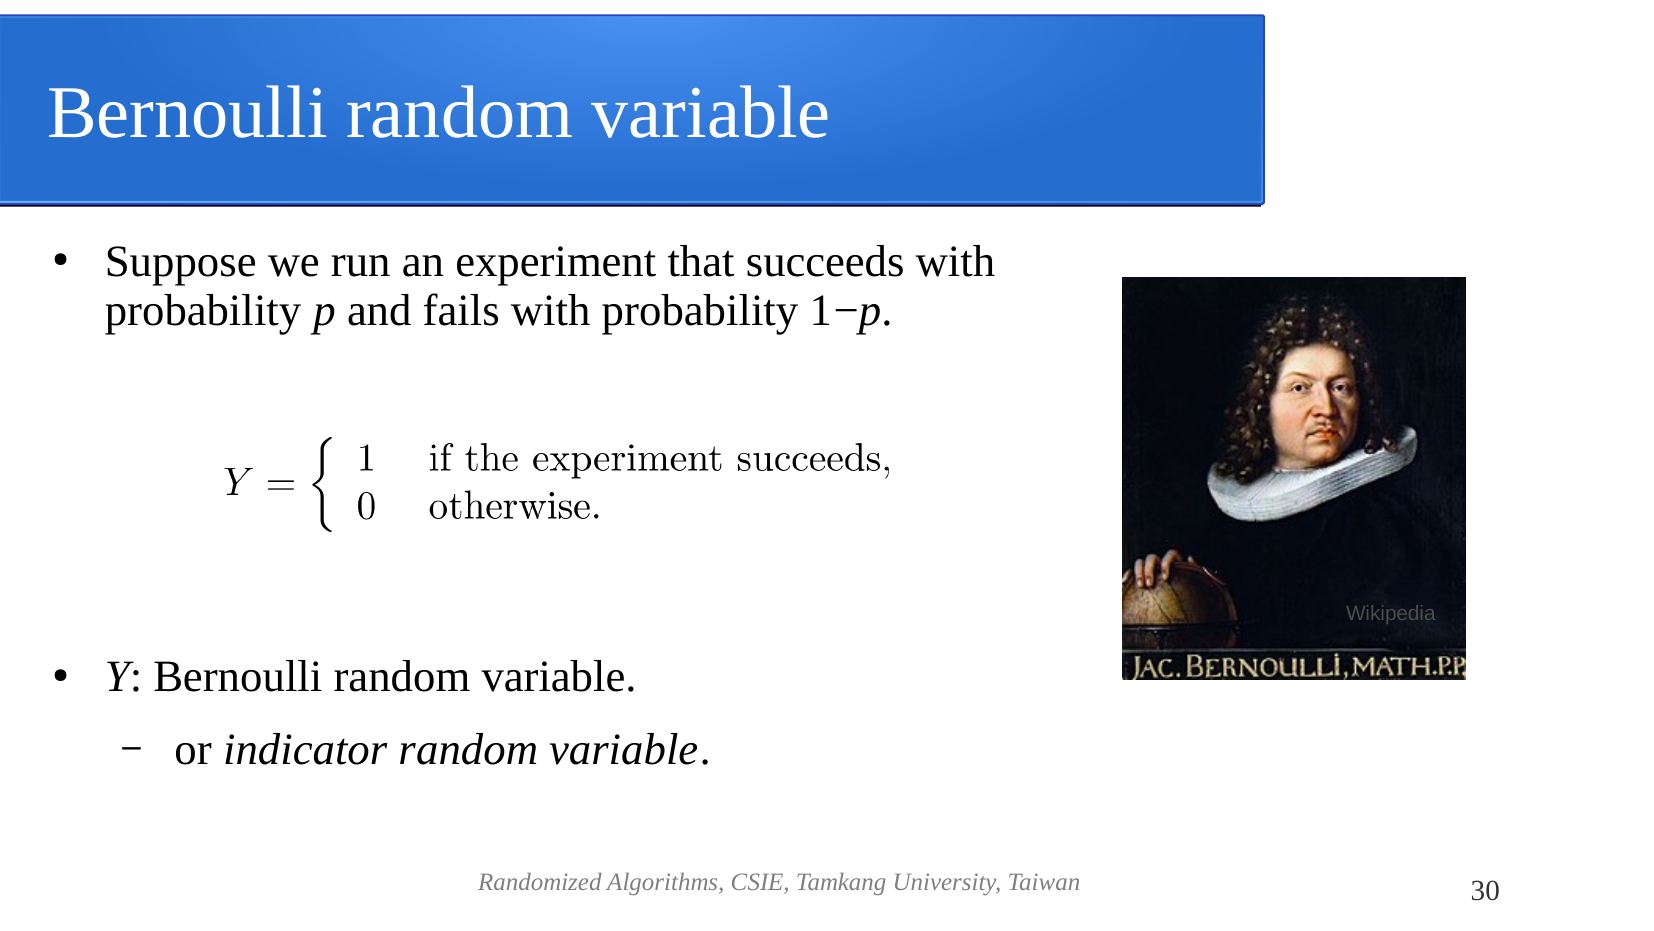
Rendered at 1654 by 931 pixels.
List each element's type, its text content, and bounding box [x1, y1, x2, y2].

text_box Wikipedia [1331, 593, 1471, 632]
picture [224, 437, 889, 532]
title Bernoulli random variable [47, 35, 1199, 189]
picture [1122, 277, 1466, 680]
list Suppose we run an experiment that succeeds with probability p and fails with probability 1−p. Y: Bernoulli random variable. or indicator random variable. [35, 236, 1087, 776]
